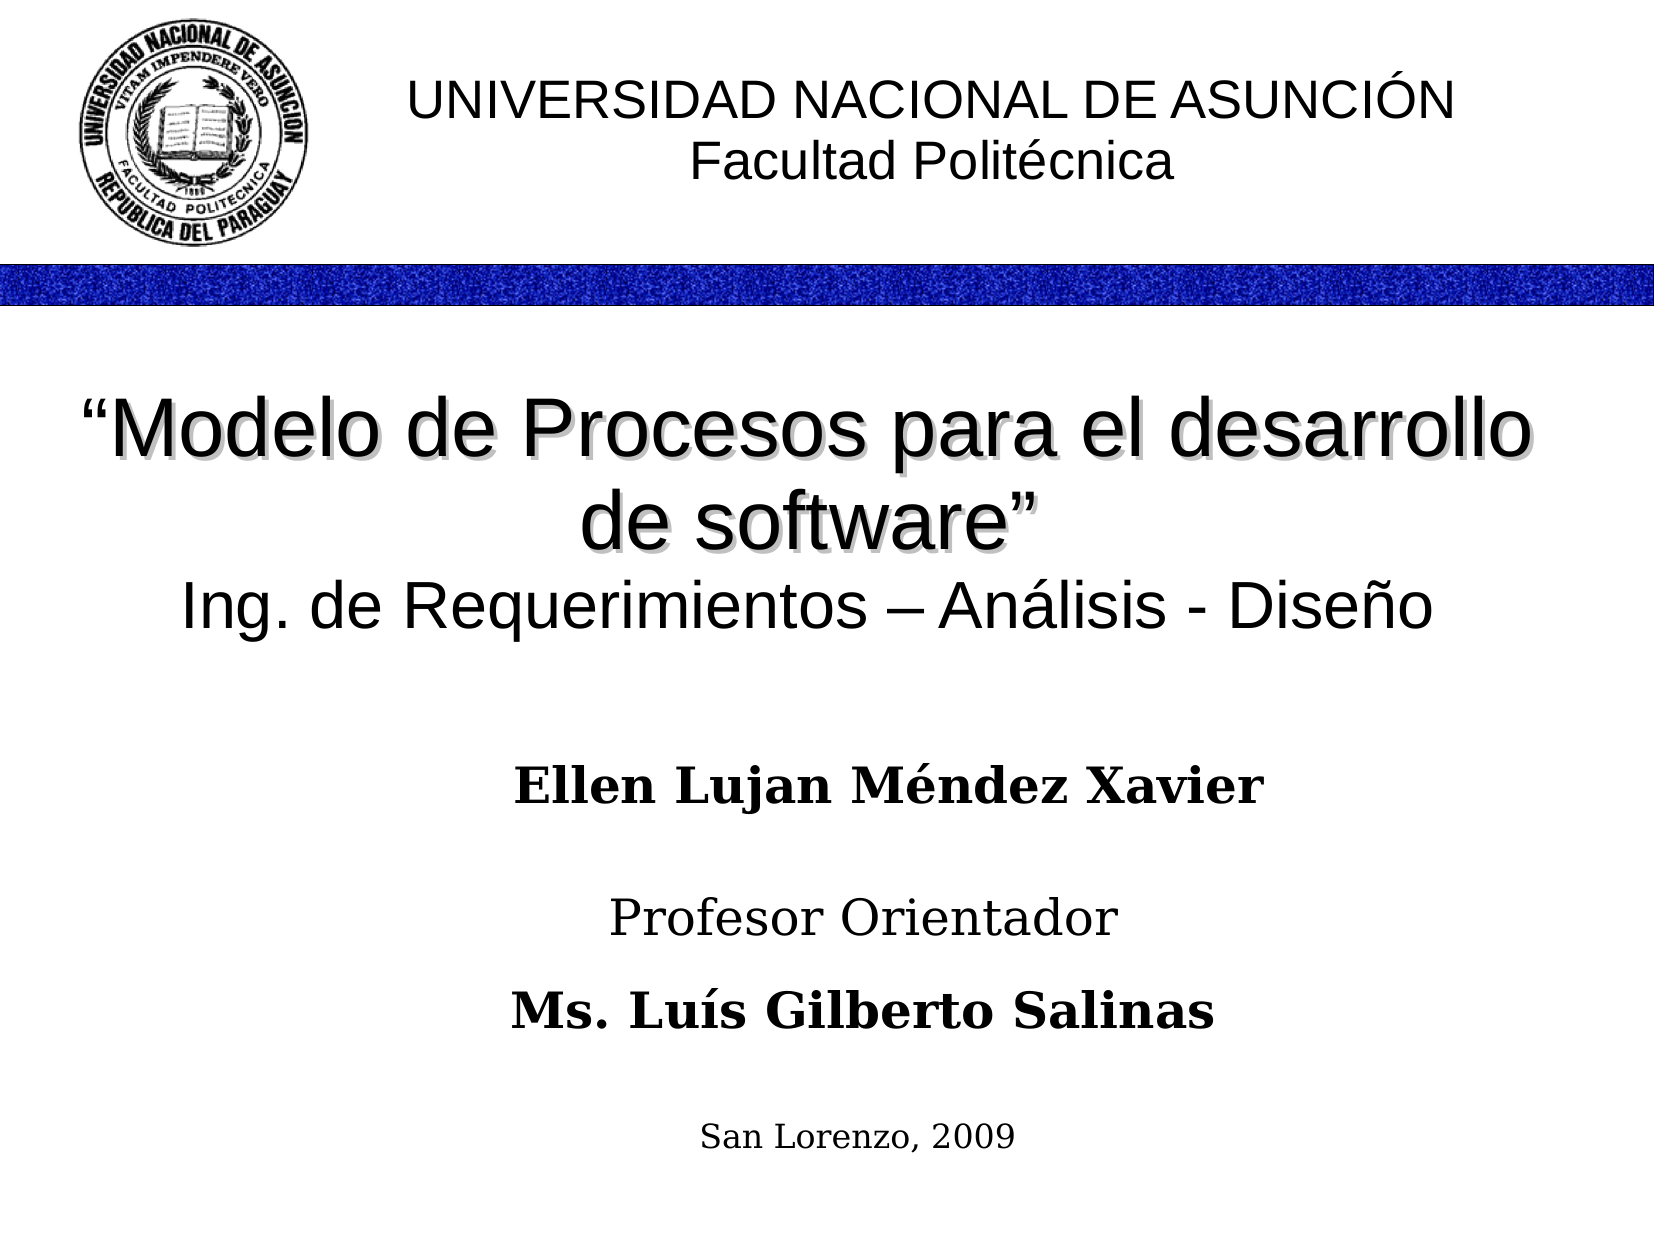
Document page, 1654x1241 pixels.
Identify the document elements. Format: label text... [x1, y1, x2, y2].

text_box UNIVERSIDAD NACIONAL DE ASUNCIÓN Facultad Politécnica [370, 25, 1495, 199]
text_box Profesor Orientador Ms. Luís Gilberto Salinas [495, 881, 1231, 1048]
picture [70, 8, 317, 256]
picture [0, 265, 1653, 305]
text_box “Modelo de Procesos para el desarrollo de software” Ing. de Requerimientos – Análisis - Diseño [82, 409, 1535, 651]
text_box Ellen Lujan Méndez Xavier [481, 749, 1279, 858]
text_box San Lorenzo, 2009 [684, 1110, 1032, 1219]
